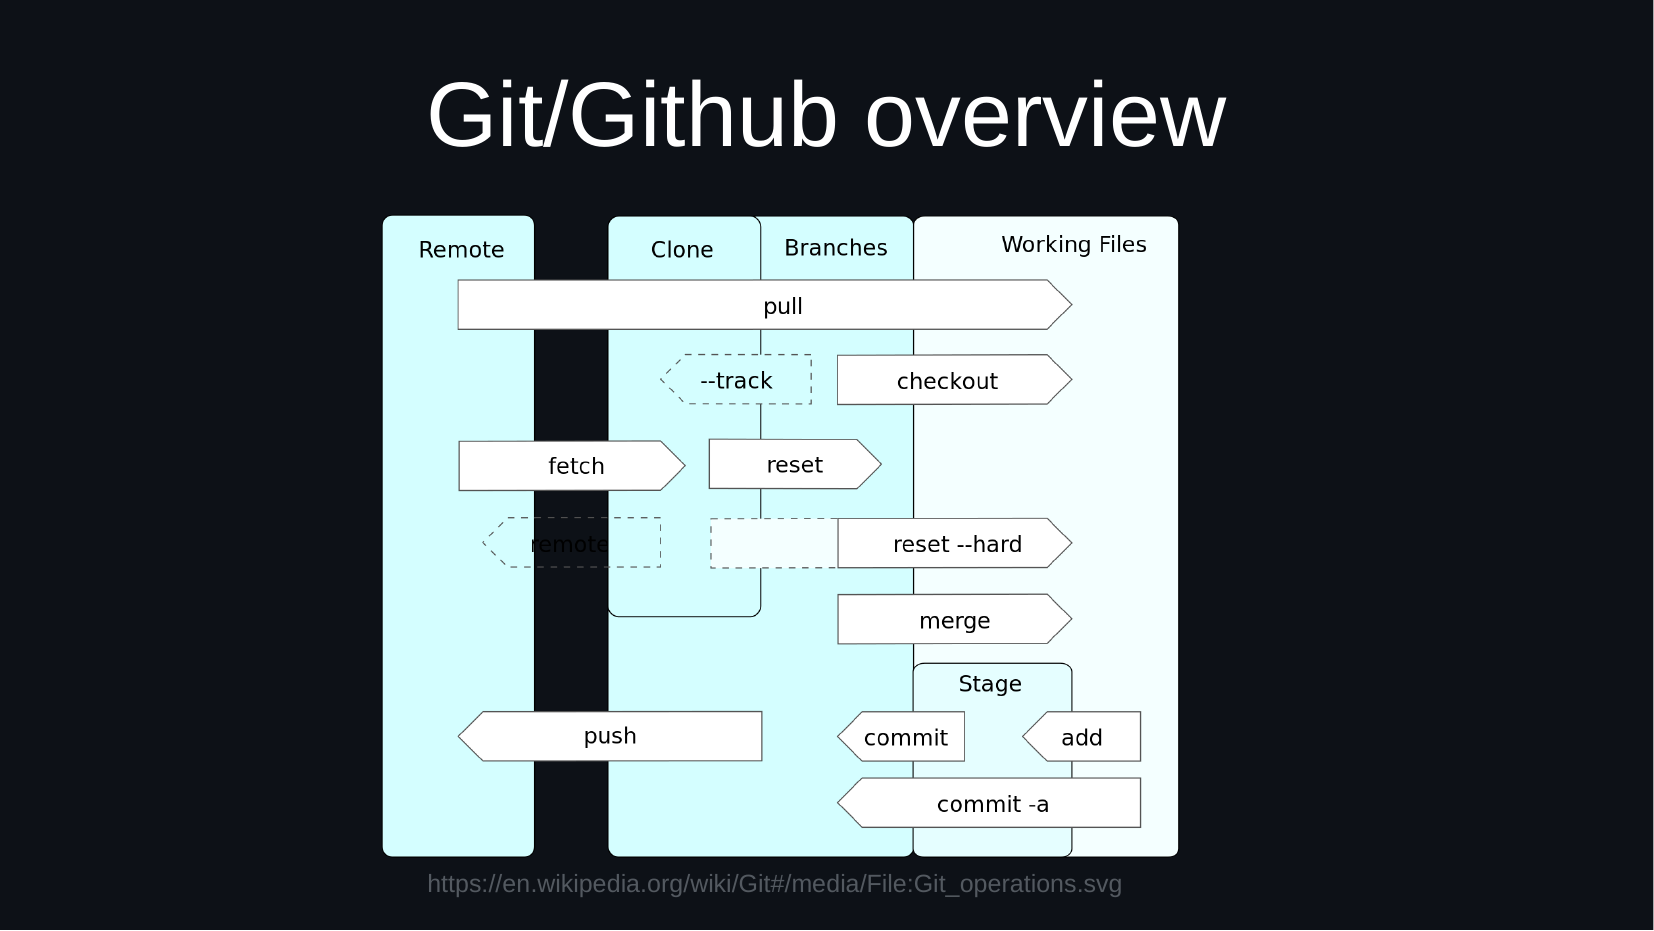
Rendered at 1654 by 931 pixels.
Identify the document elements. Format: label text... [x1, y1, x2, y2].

title Git/Github overview [82, 37, 1571, 193]
picture [359, 192, 1201, 880]
text_box https://en.wikipedia.org/wiki/Git#/media/File:Git_operations.svg [412, 862, 1483, 920]
